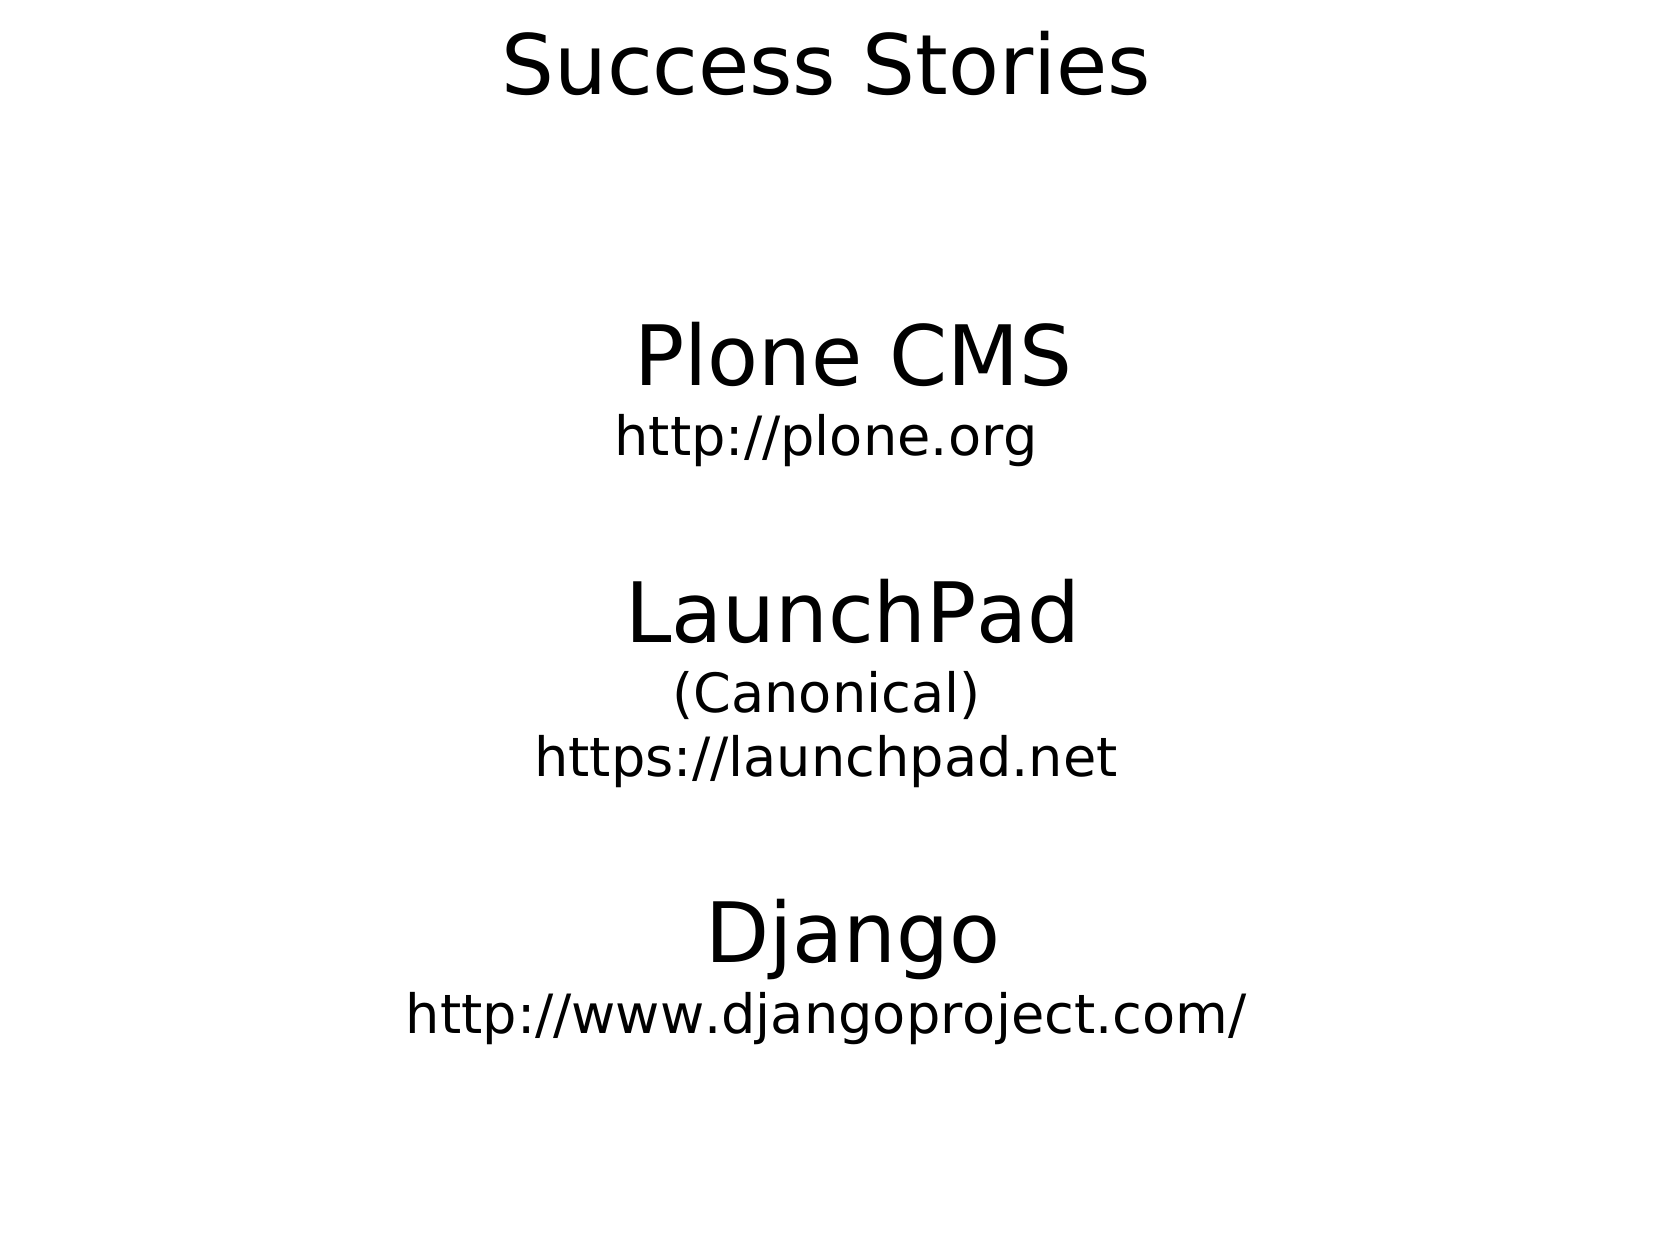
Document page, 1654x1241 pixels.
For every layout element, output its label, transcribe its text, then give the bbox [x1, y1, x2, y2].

text_box Success Stories Plone CMS http://plone.org LaunchPad (Canonical) https://launchpad.net Django http://www.djangoproject.com/ [0, 10, 1654, 1241]
